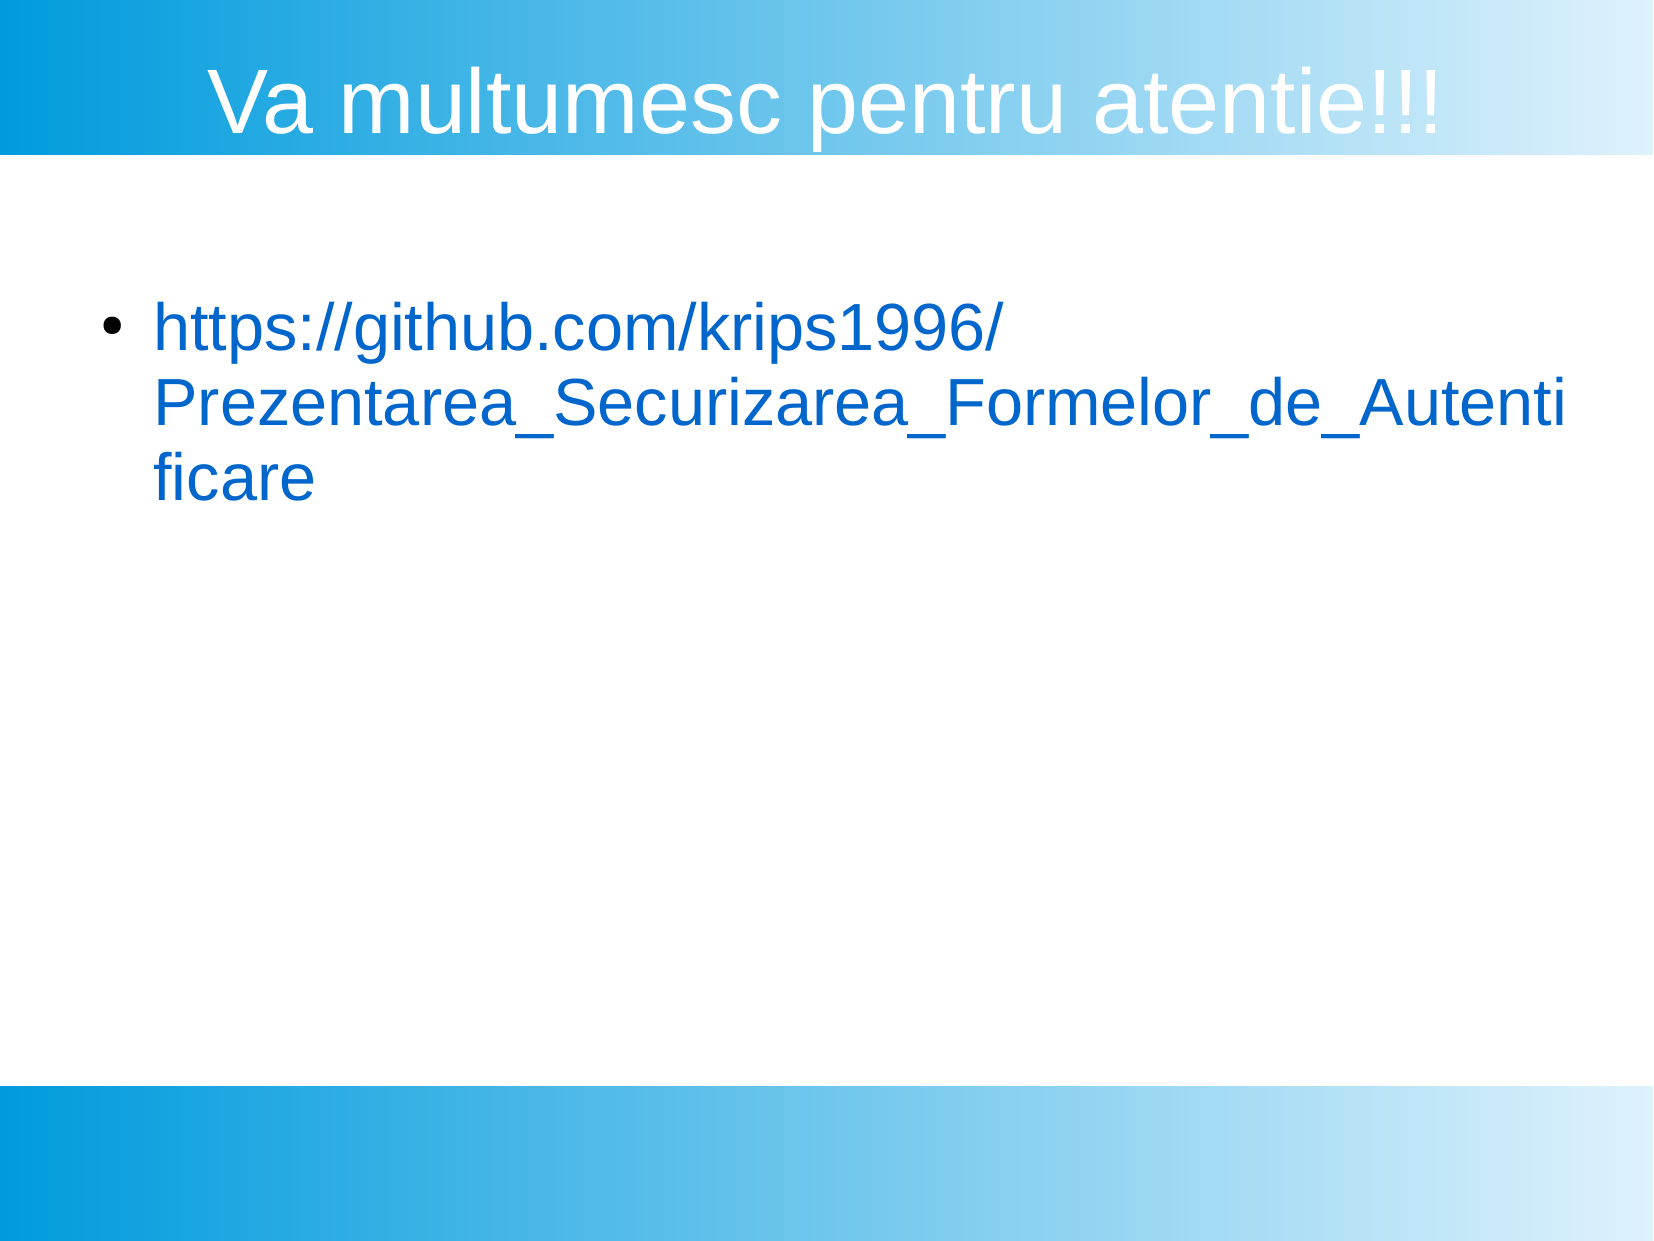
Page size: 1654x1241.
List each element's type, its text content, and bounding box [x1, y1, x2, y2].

title Va multumesc pentru atentie!!! [82, 49, 1571, 155]
list https://github.com/krips1996/Prezentarea_Securizarea_Formelor_de_Autentificare [82, 290, 1571, 1010]
